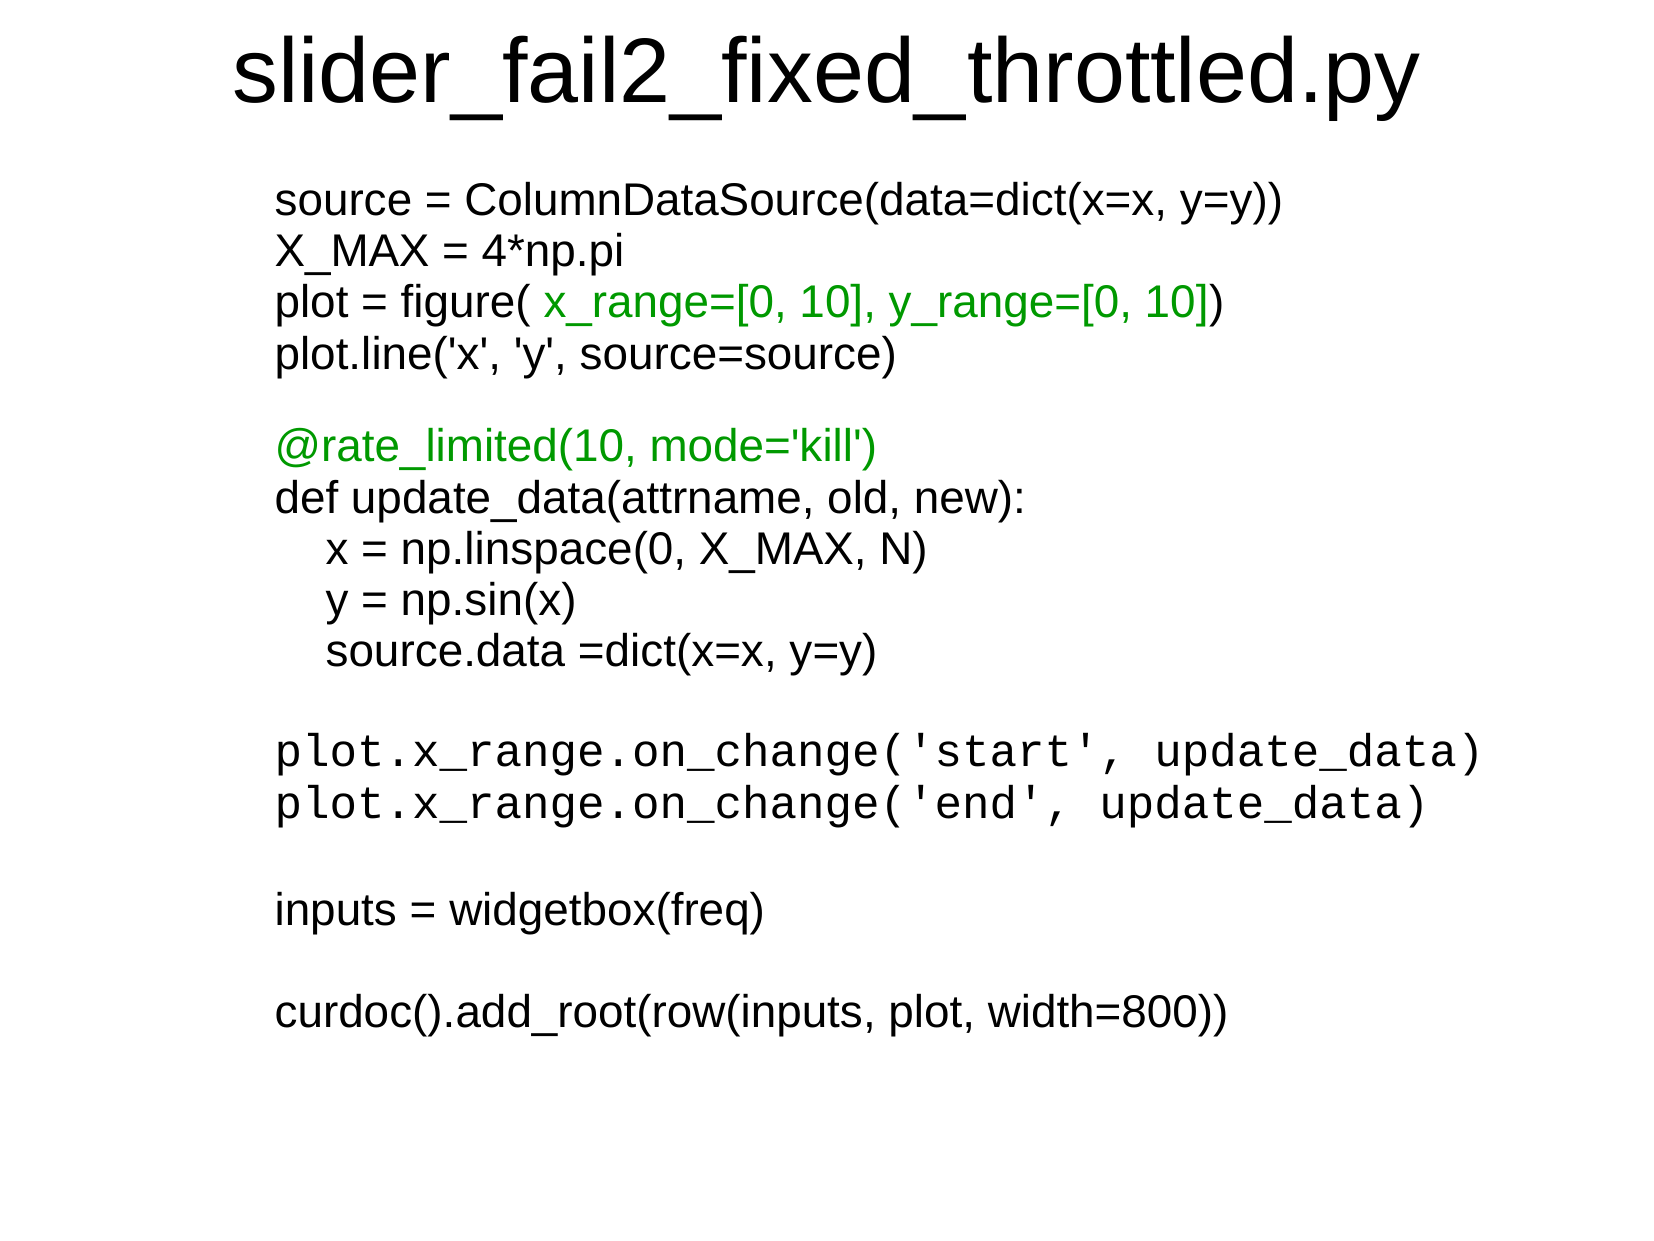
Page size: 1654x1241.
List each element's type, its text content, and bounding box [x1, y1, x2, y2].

text_box source = ColumnDataSource(data=dict(x=x, y=y)) X_MAX = 4*np.pi plot = figure( x_range=[0, 10], y_range=[0, 10]) plot.line('x', 'y', source=source) @rate_limited(10, mode='kill') def update_data(attrname, old, new): x = np.linspace(0, X_MAX, N) y = np.sin(x) source.data =dict(x=x, y=y) plot.x_range.on_change('start', update_data) plot.x_range.on_change('end', update_data) inputs = widgetbox(freq) curdoc().add_root(row(inputs, plot, width=800)) [259, 166, 1607, 1207]
title slider_fail2_fixed_throttled.py [82, 0, 1571, 174]
